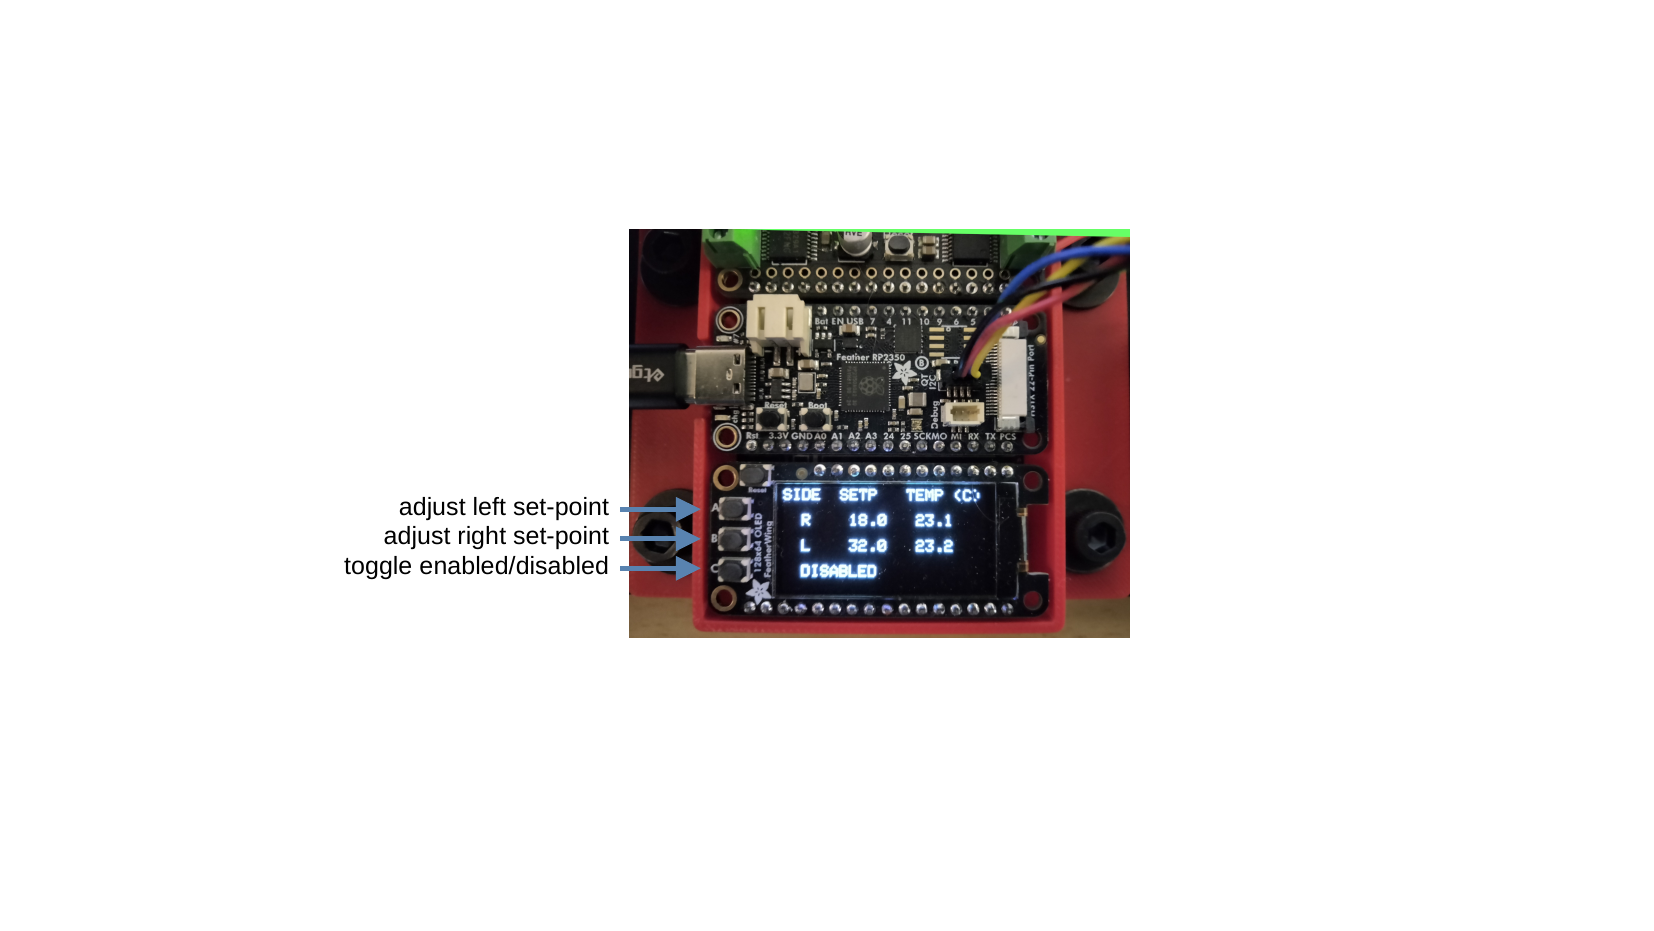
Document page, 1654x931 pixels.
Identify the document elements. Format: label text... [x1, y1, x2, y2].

picture [629, 229, 1130, 639]
text_box toggle enabled/disabled [329, 543, 625, 587]
text_box adjust right set-point [368, 514, 625, 543]
text_box adjust left set-point [384, 484, 625, 514]
